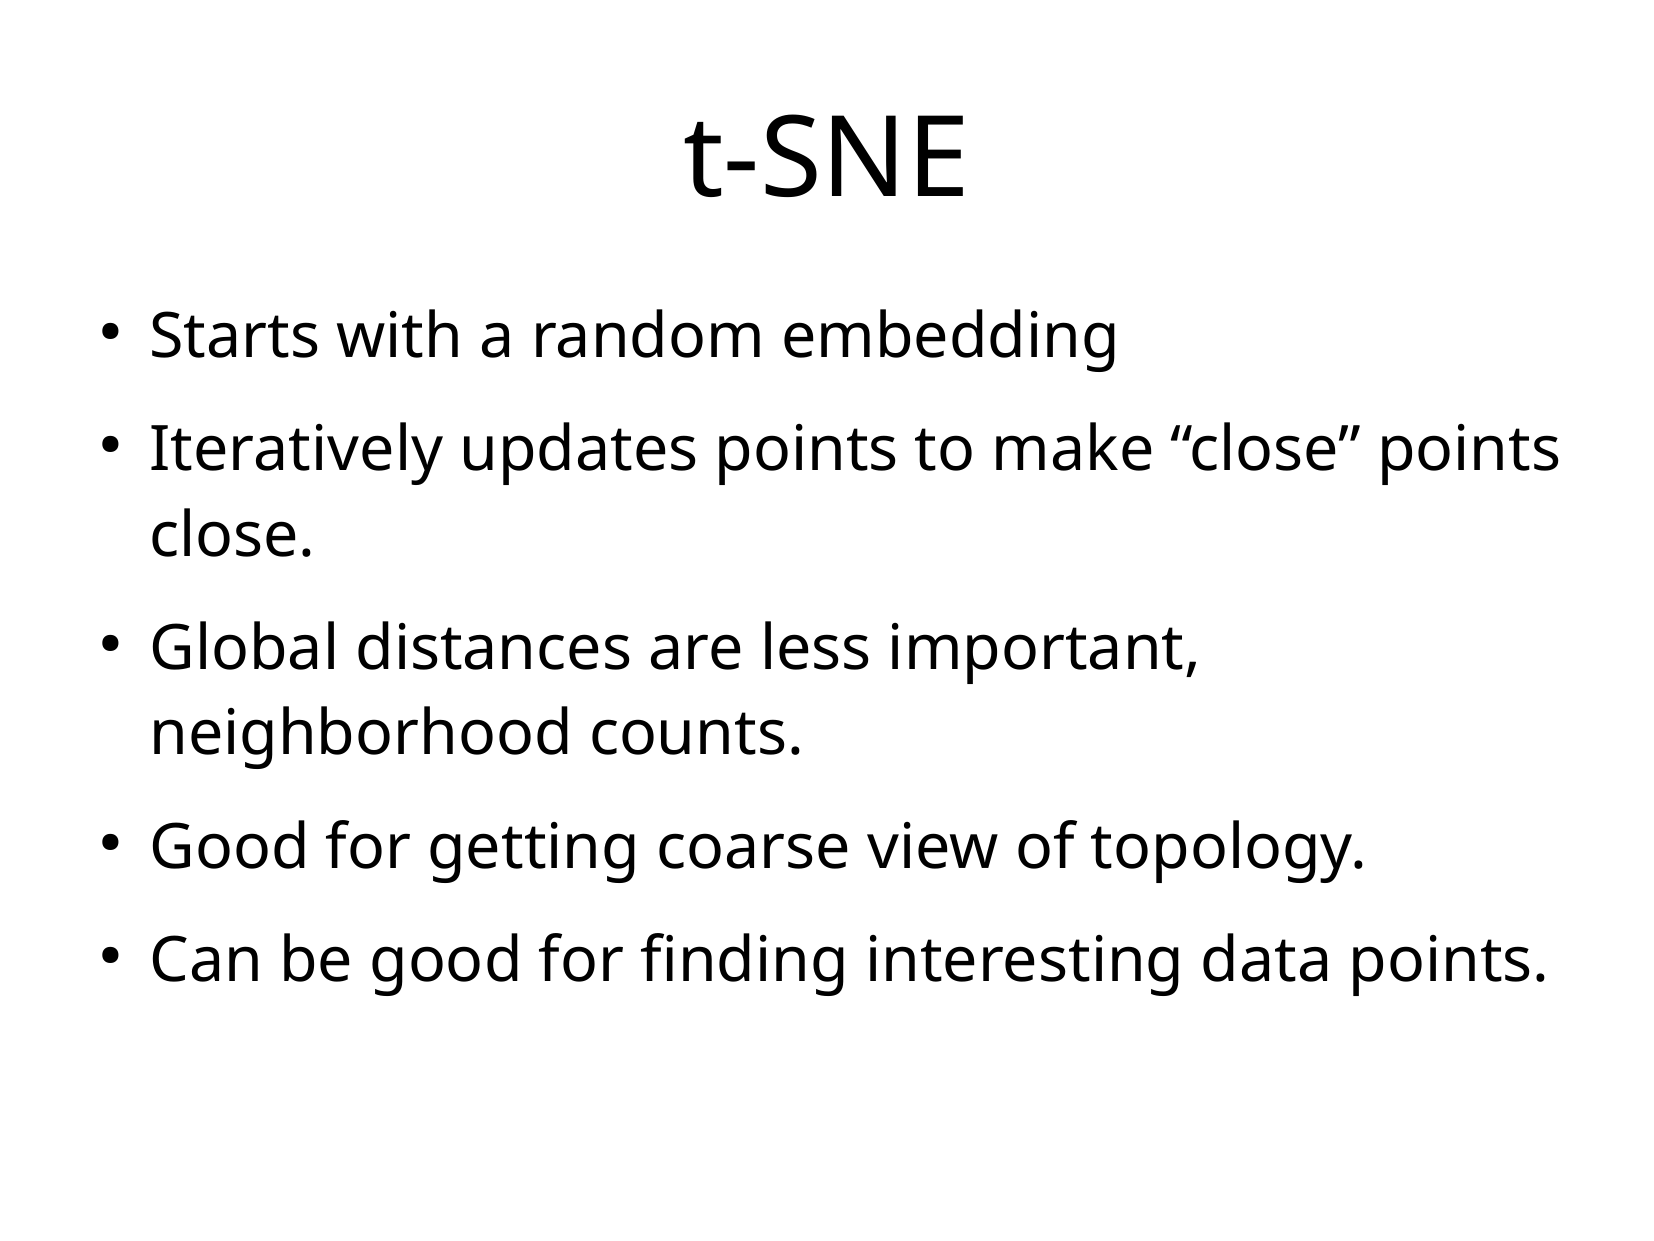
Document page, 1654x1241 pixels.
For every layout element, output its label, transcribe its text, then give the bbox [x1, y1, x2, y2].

title t-SNE [82, 49, 1571, 257]
list Starts with a random embedding Iteratively updates points to make “close” points close. Global distances are less important, neighborhood counts. Good for getting coarse view of topology. Can be good for finding interesting data points. [82, 290, 1571, 1010]
